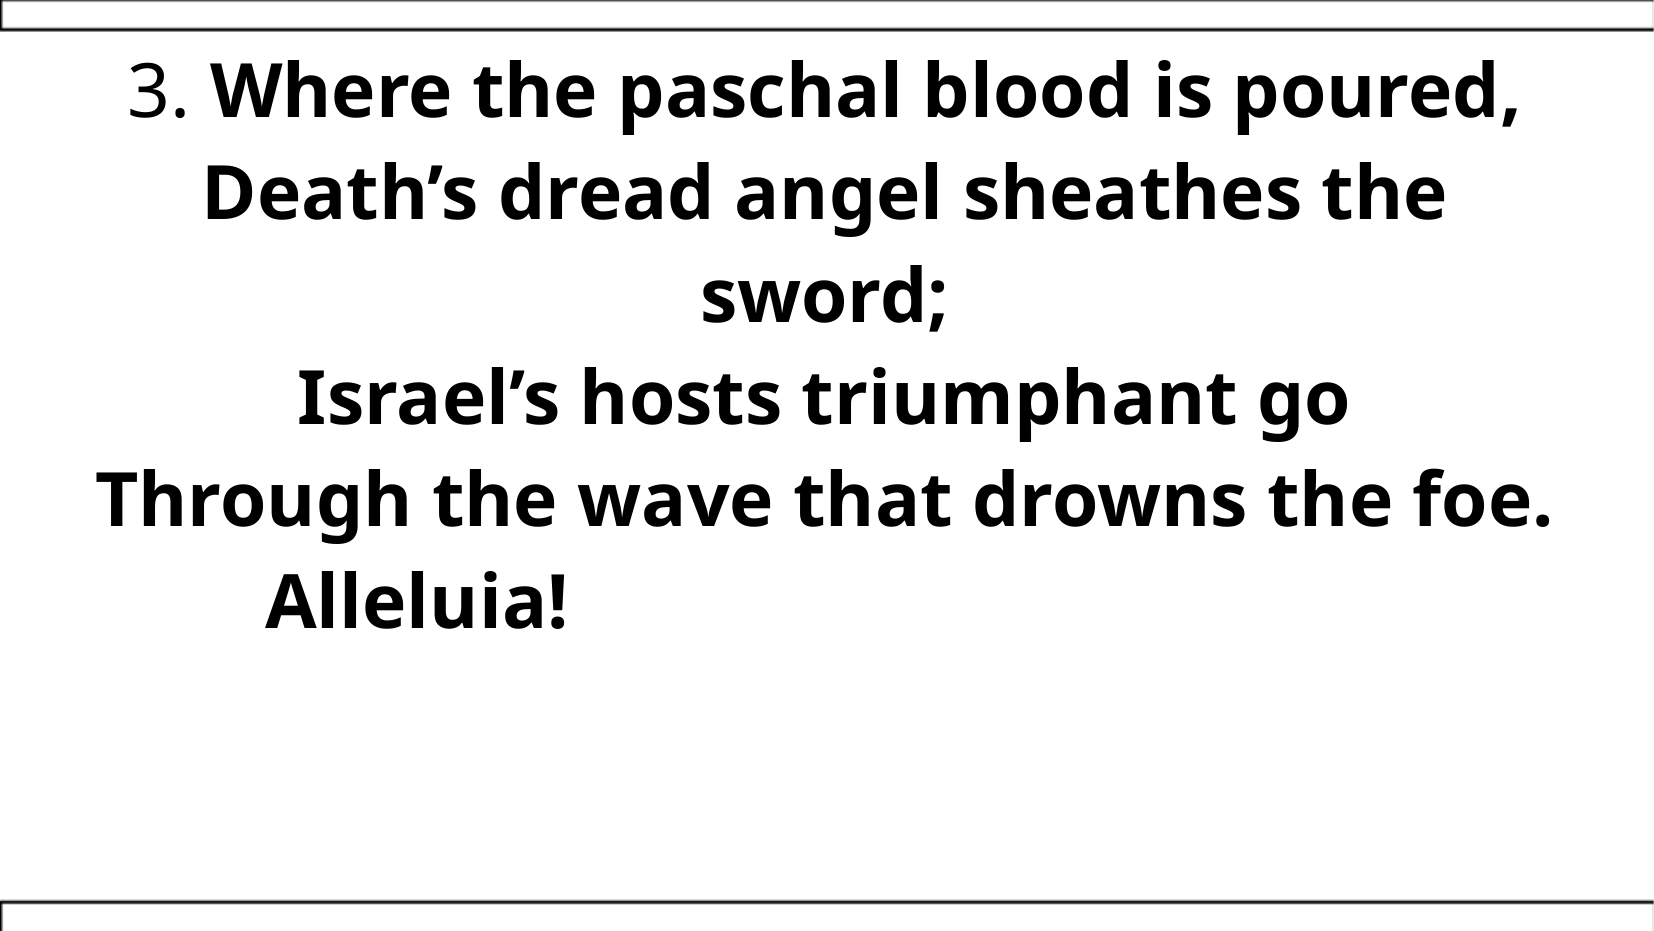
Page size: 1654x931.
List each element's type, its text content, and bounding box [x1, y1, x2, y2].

picture [0, 0, 1654, 931]
text_box 3. Where the paschal blood is poured, Death’s dread angel sheathes the sword; Israel’s hosts triumphant go Through the wave that drowns the foe. Alleluia! [75, 30, 1576, 544]
